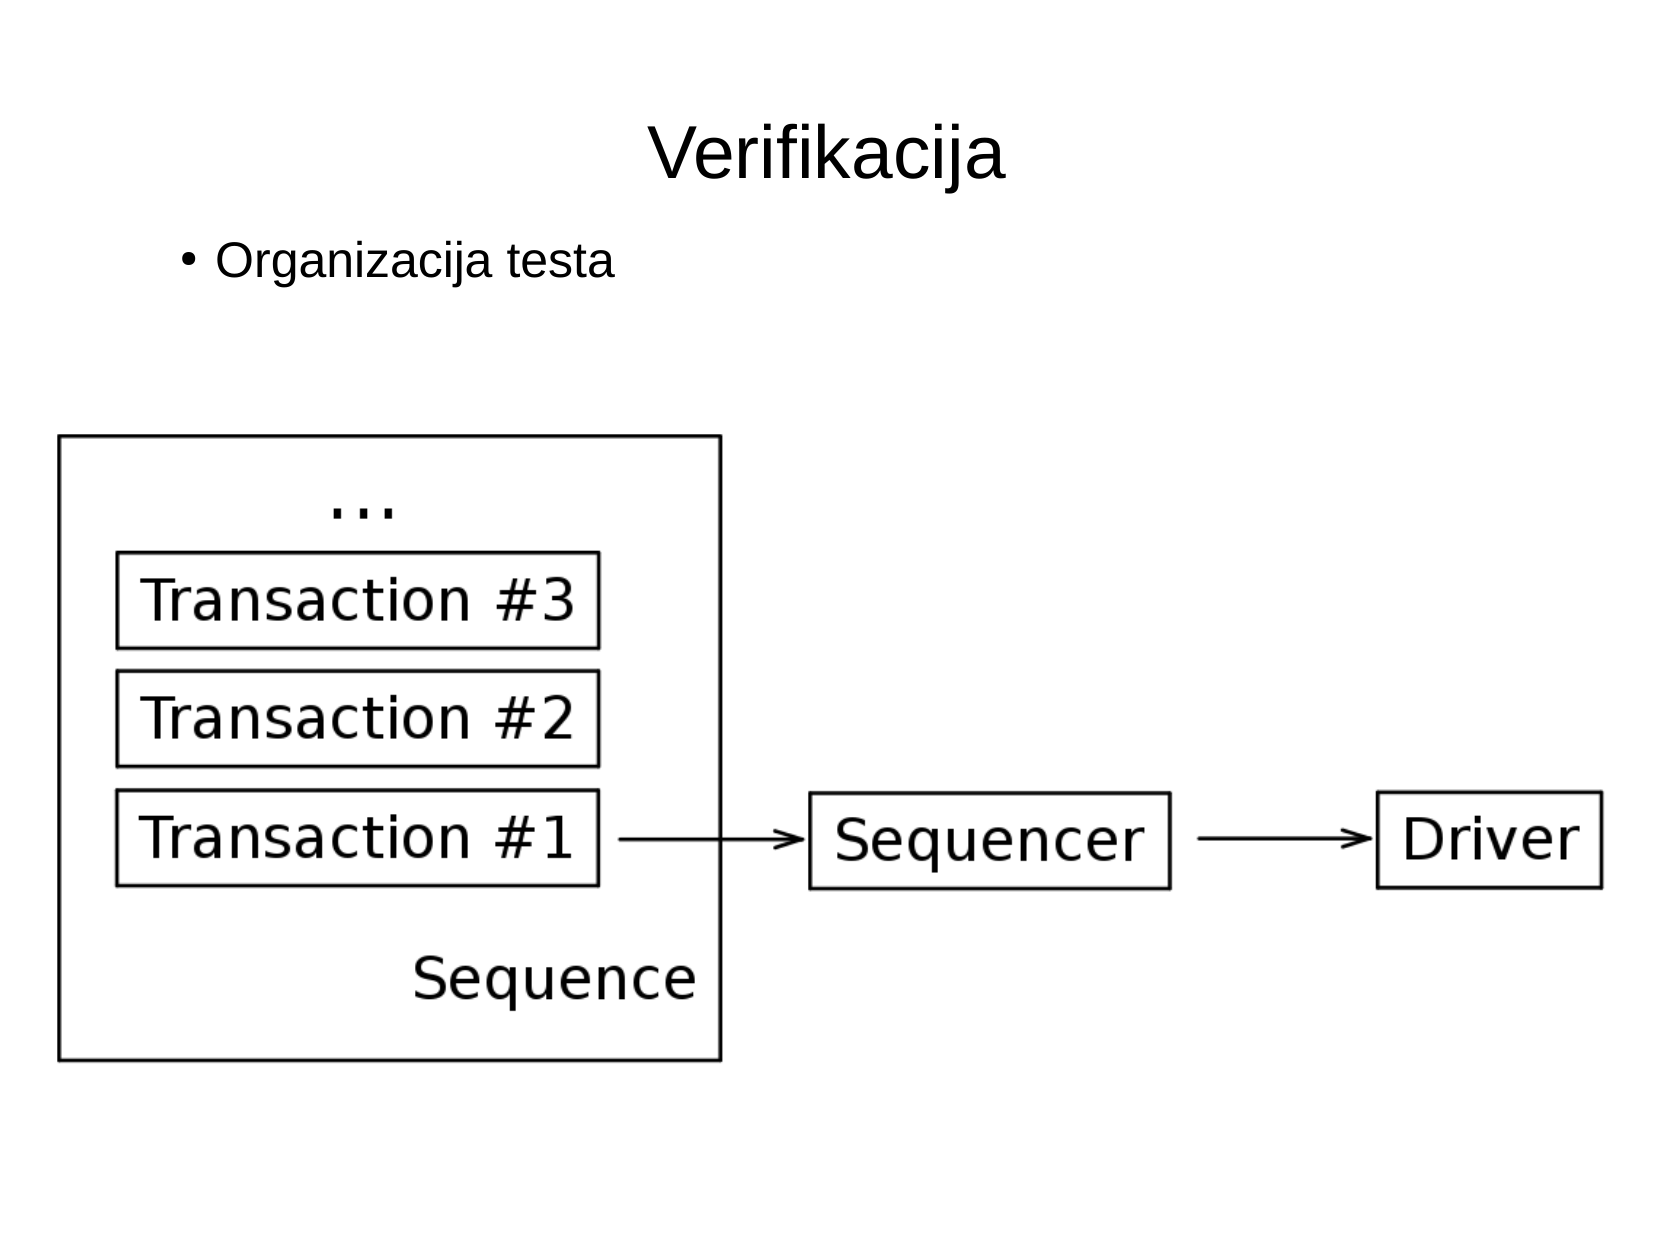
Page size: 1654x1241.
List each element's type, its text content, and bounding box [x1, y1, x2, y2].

picture [56, 433, 1606, 1066]
title Verifikacija [82, 49, 1571, 257]
text_box Organizacija testa [165, 225, 946, 296]
